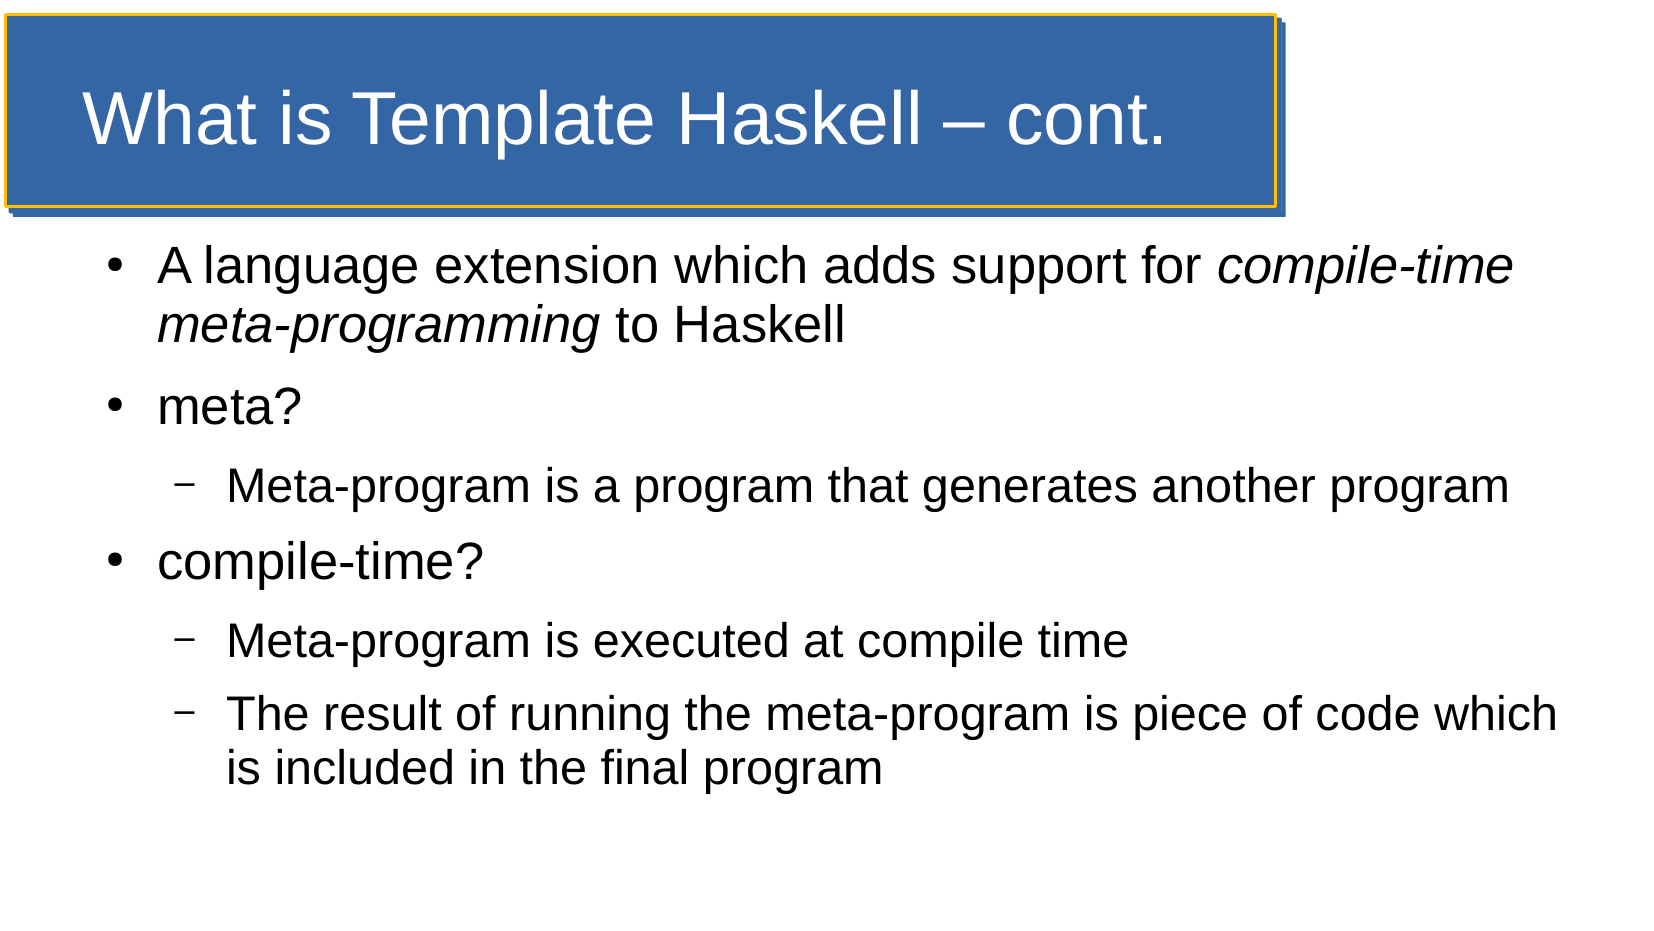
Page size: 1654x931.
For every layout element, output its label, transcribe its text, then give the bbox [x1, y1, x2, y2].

list A language extension which adds support for compile-time meta-programming to Haskell meta? Meta-program is a program that generates another program compile-time? Meta-program is executed at compile time The result of running the meta-program is piece of code which is included in the final program [88, 236, 1565, 798]
title What is Template Haskell – cont. [82, 44, 1235, 192]
